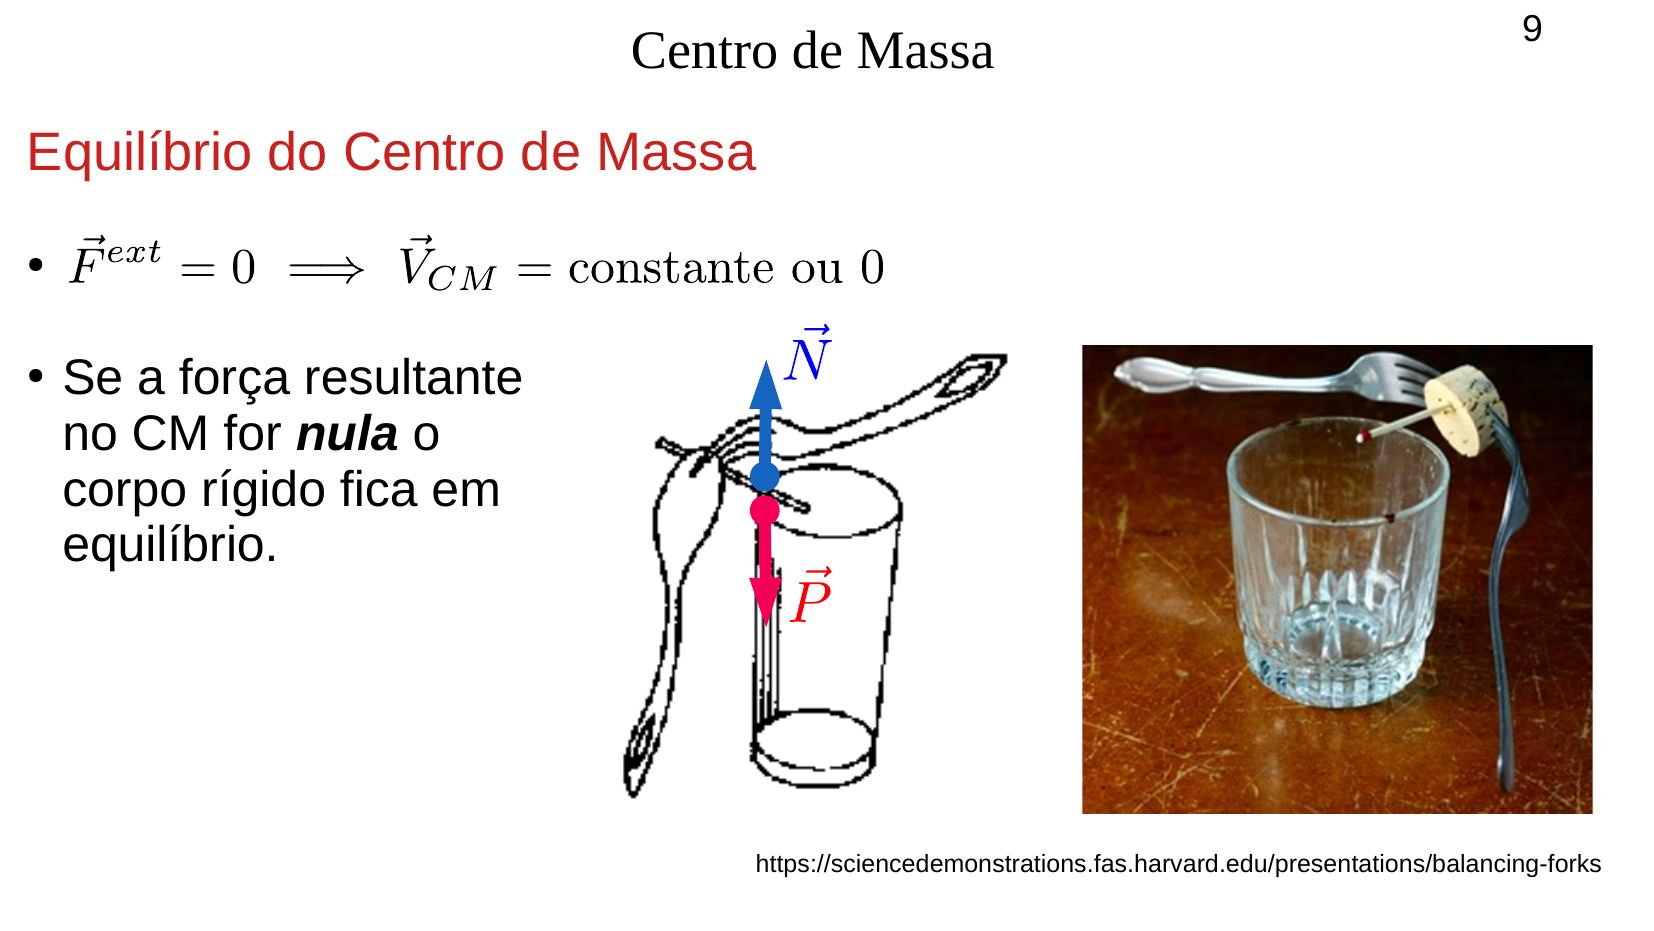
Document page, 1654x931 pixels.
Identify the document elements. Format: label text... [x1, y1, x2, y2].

text_box Centro de Massa [616, 0, 1038, 88]
text_box 18 [1507, 0, 1654, 71]
picture [1082, 345, 1593, 814]
picture [64, 232, 885, 293]
picture [598, 323, 1034, 811]
text_box https://sciencedemonstrations.fas.harvard.edu/presentations/balancing-forks [740, 842, 1628, 900]
text_box Equilíbrio do Centro de Massa Se a força resultante no CM for nula o corpo rígido fica em equilíbrio. [12, 114, 1609, 636]
